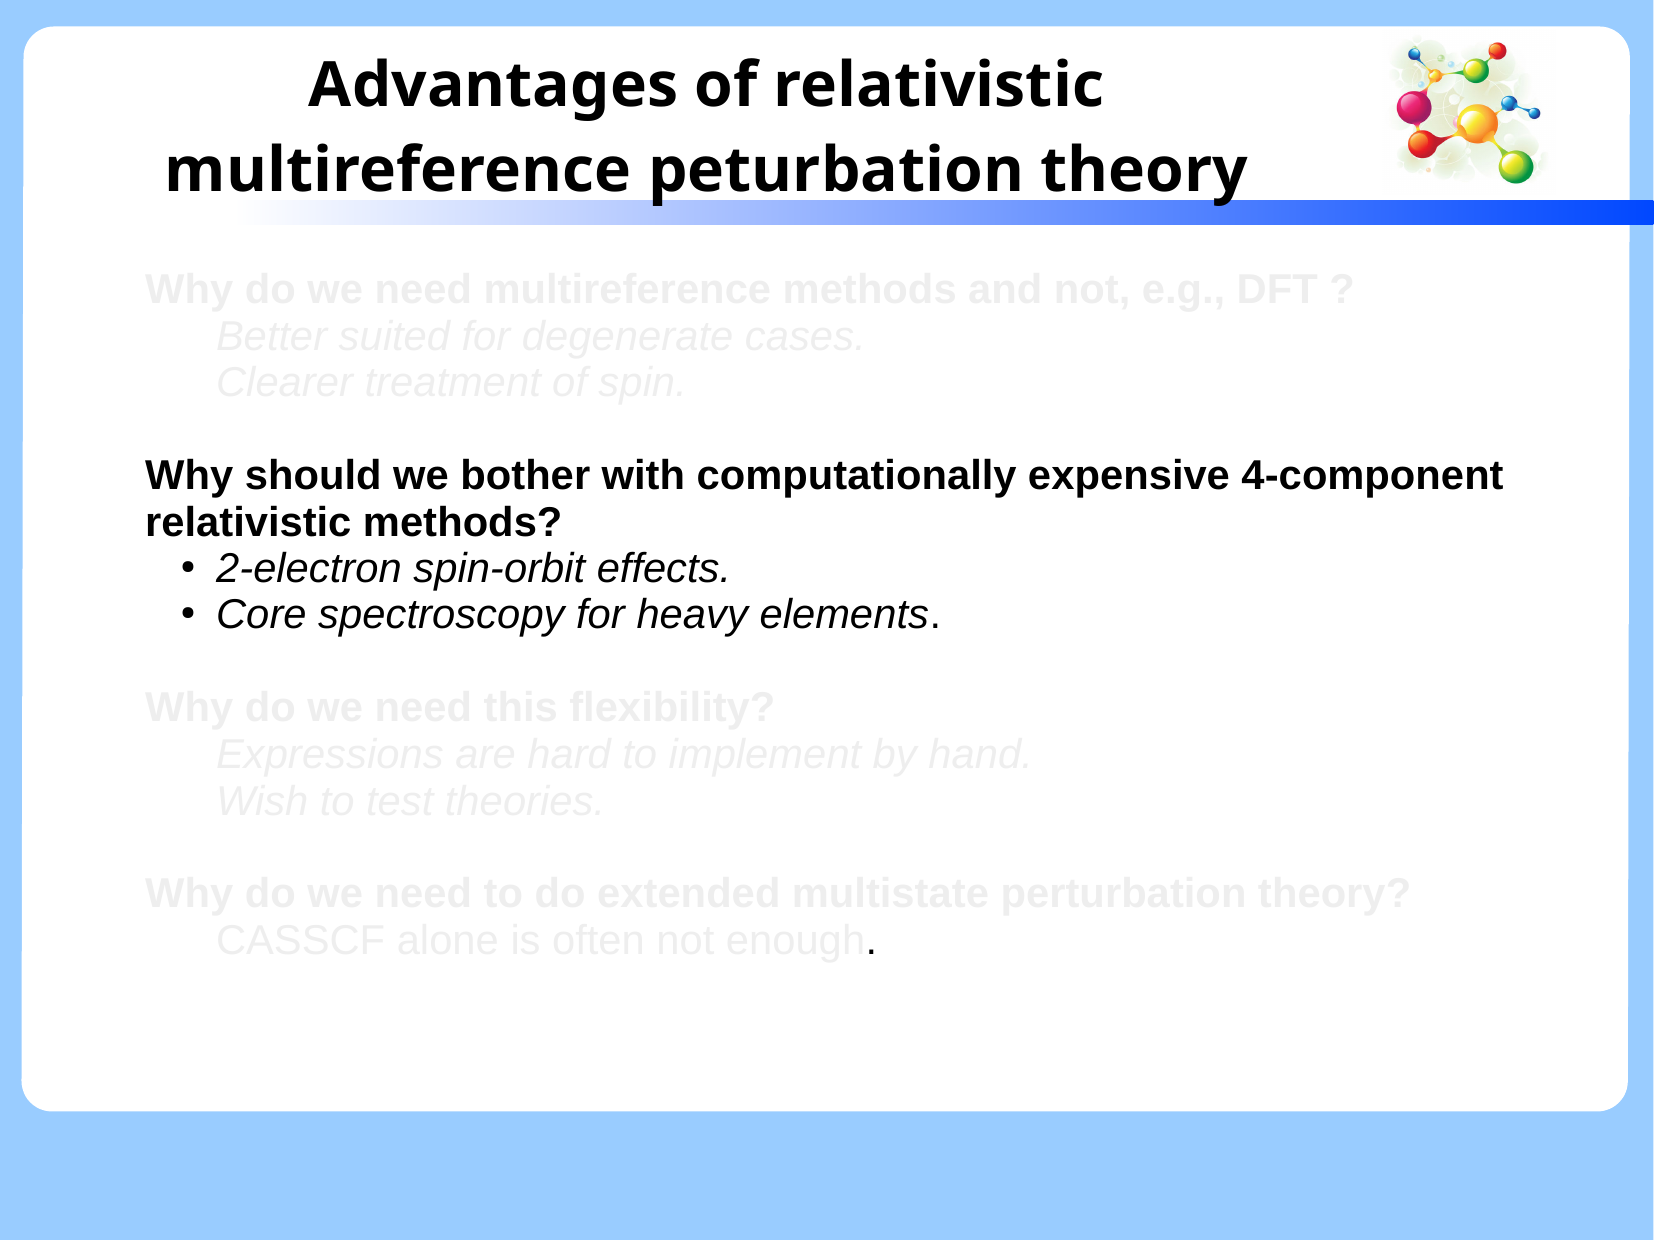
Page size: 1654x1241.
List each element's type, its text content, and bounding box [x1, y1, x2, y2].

picture [1382, 29, 1556, 195]
text_box Why do we need multireference methods and not, e.g., DFT ? Better suited for degenerate cases. Clearer treatment of spin. Why should we bother with computationally expensive 4-component relativistic methods? 2-electron spin-orbit effects. Core spectroscopy for heavy elements. Why do we need this flexibility? Expressions are hard to implement by hand. Wish to test theories. Why do we need to do extended multistate perturbation theory? CASSCF alone is often not enough. [95, 258, 1568, 1043]
title Advantages of relativistic multireference peturbation theory [82, 49, 1332, 201]
